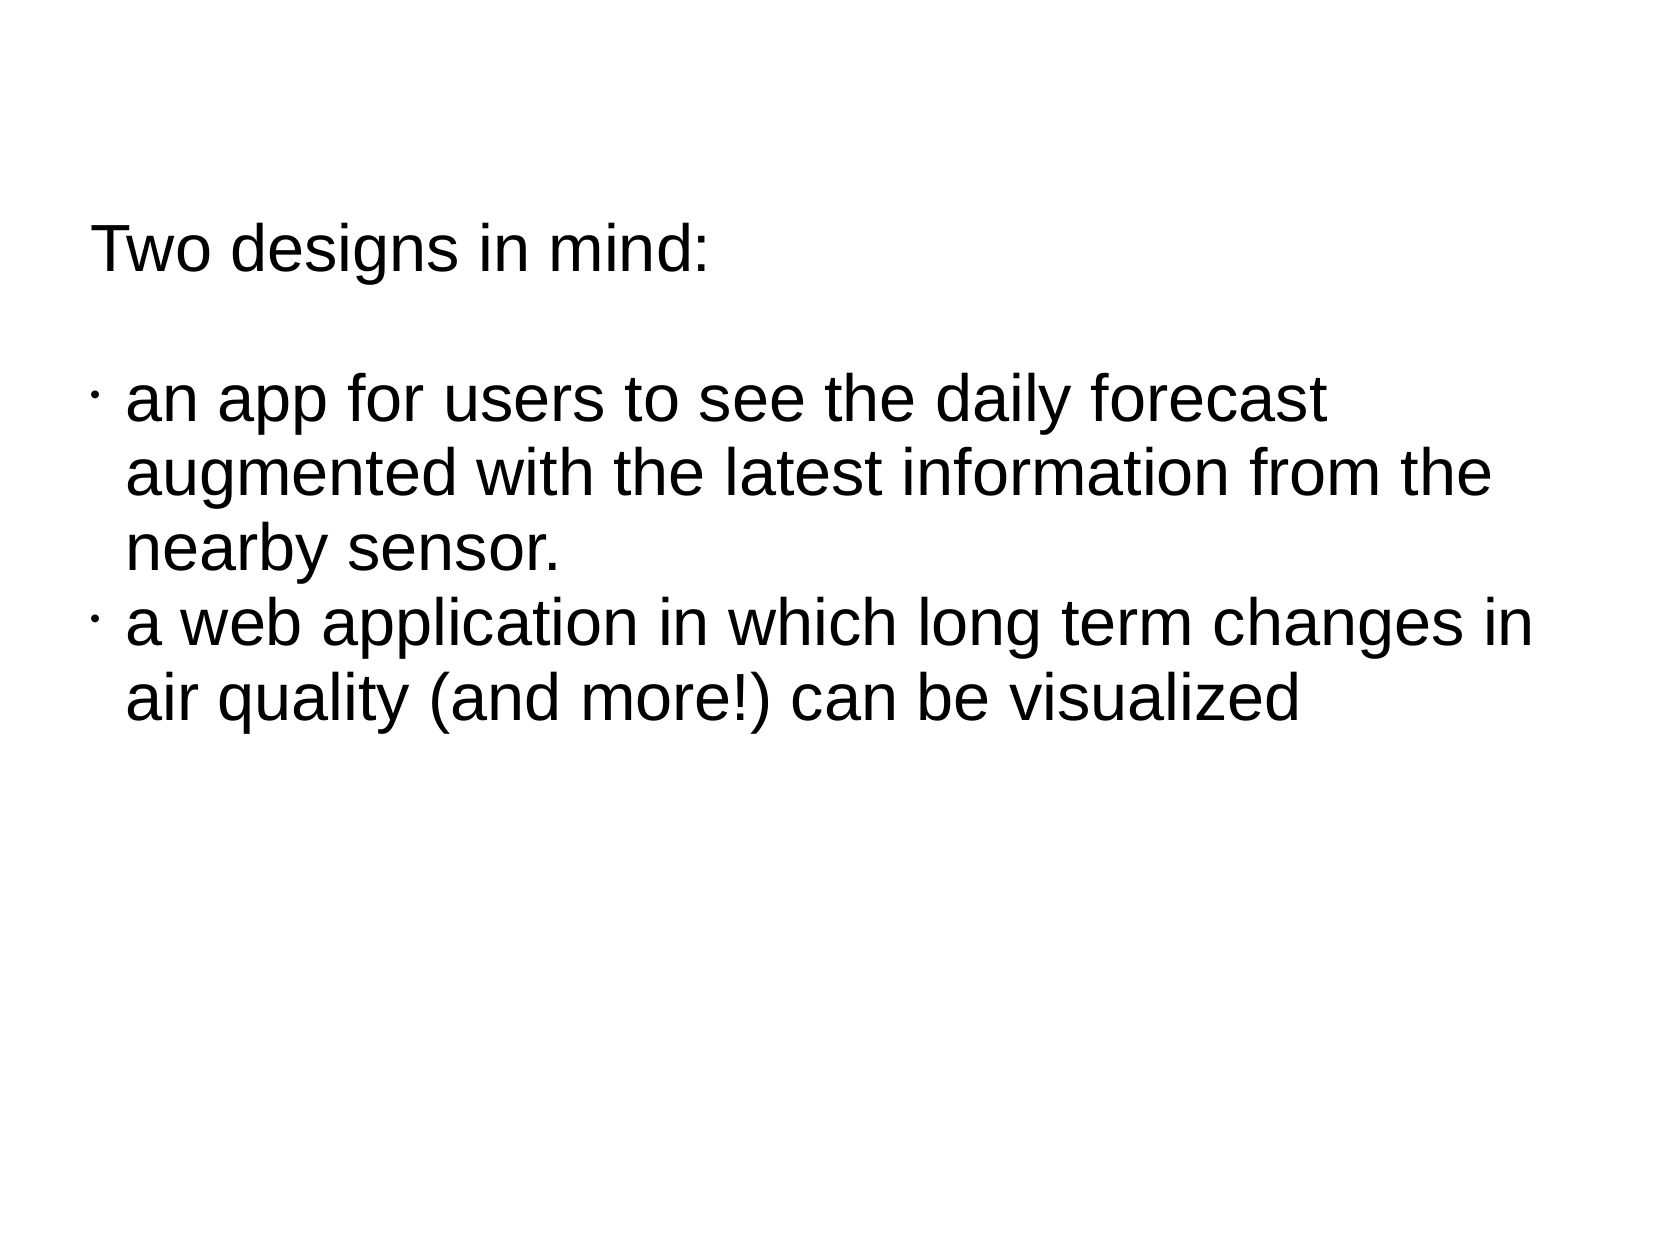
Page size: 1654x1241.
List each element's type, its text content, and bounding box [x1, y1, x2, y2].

subtitle Two designs in mind: an app for users to see the daily forecast augmented with the latest information from the nearby sensor. a web application in which long term changes in air quality (and more!) can be visualized [90, 60, 1579, 1036]
